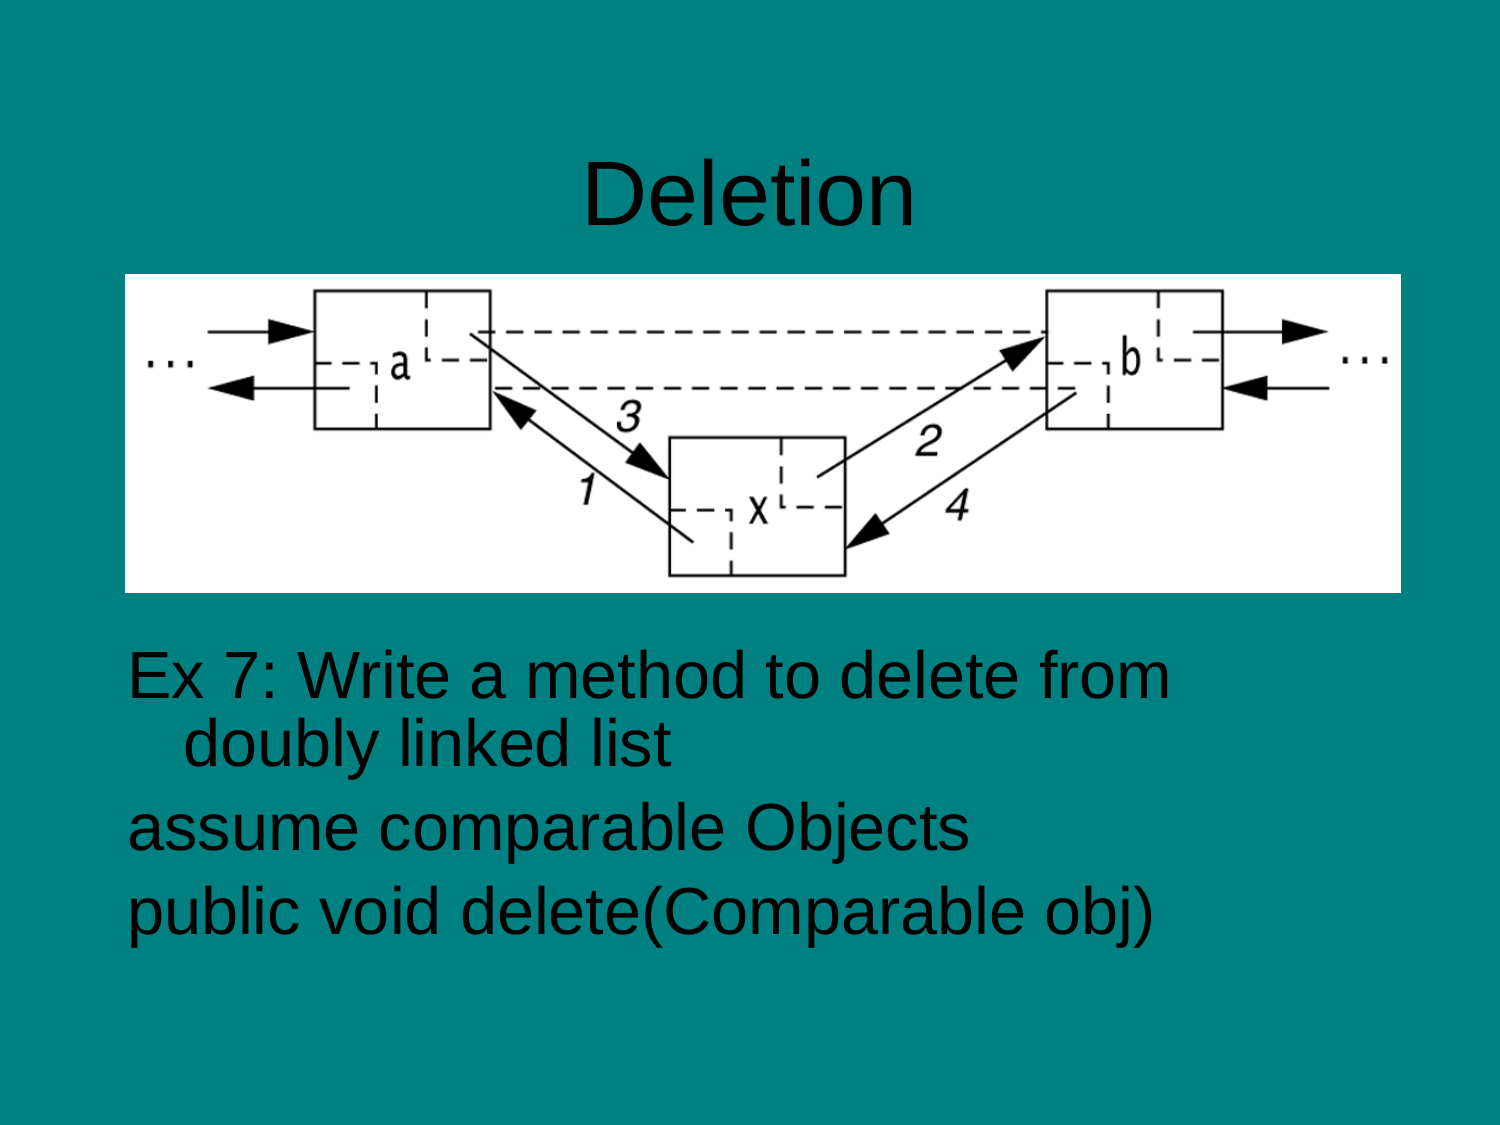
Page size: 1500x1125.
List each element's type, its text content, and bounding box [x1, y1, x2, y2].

text_box [125, 275, 1401, 593]
list Ex 7: Write a method to delete from doubly linked list assume comparable Objects public void delete(Comparable obj) [112, 637, 1388, 1001]
title Deletion [112, 99, 1388, 288]
